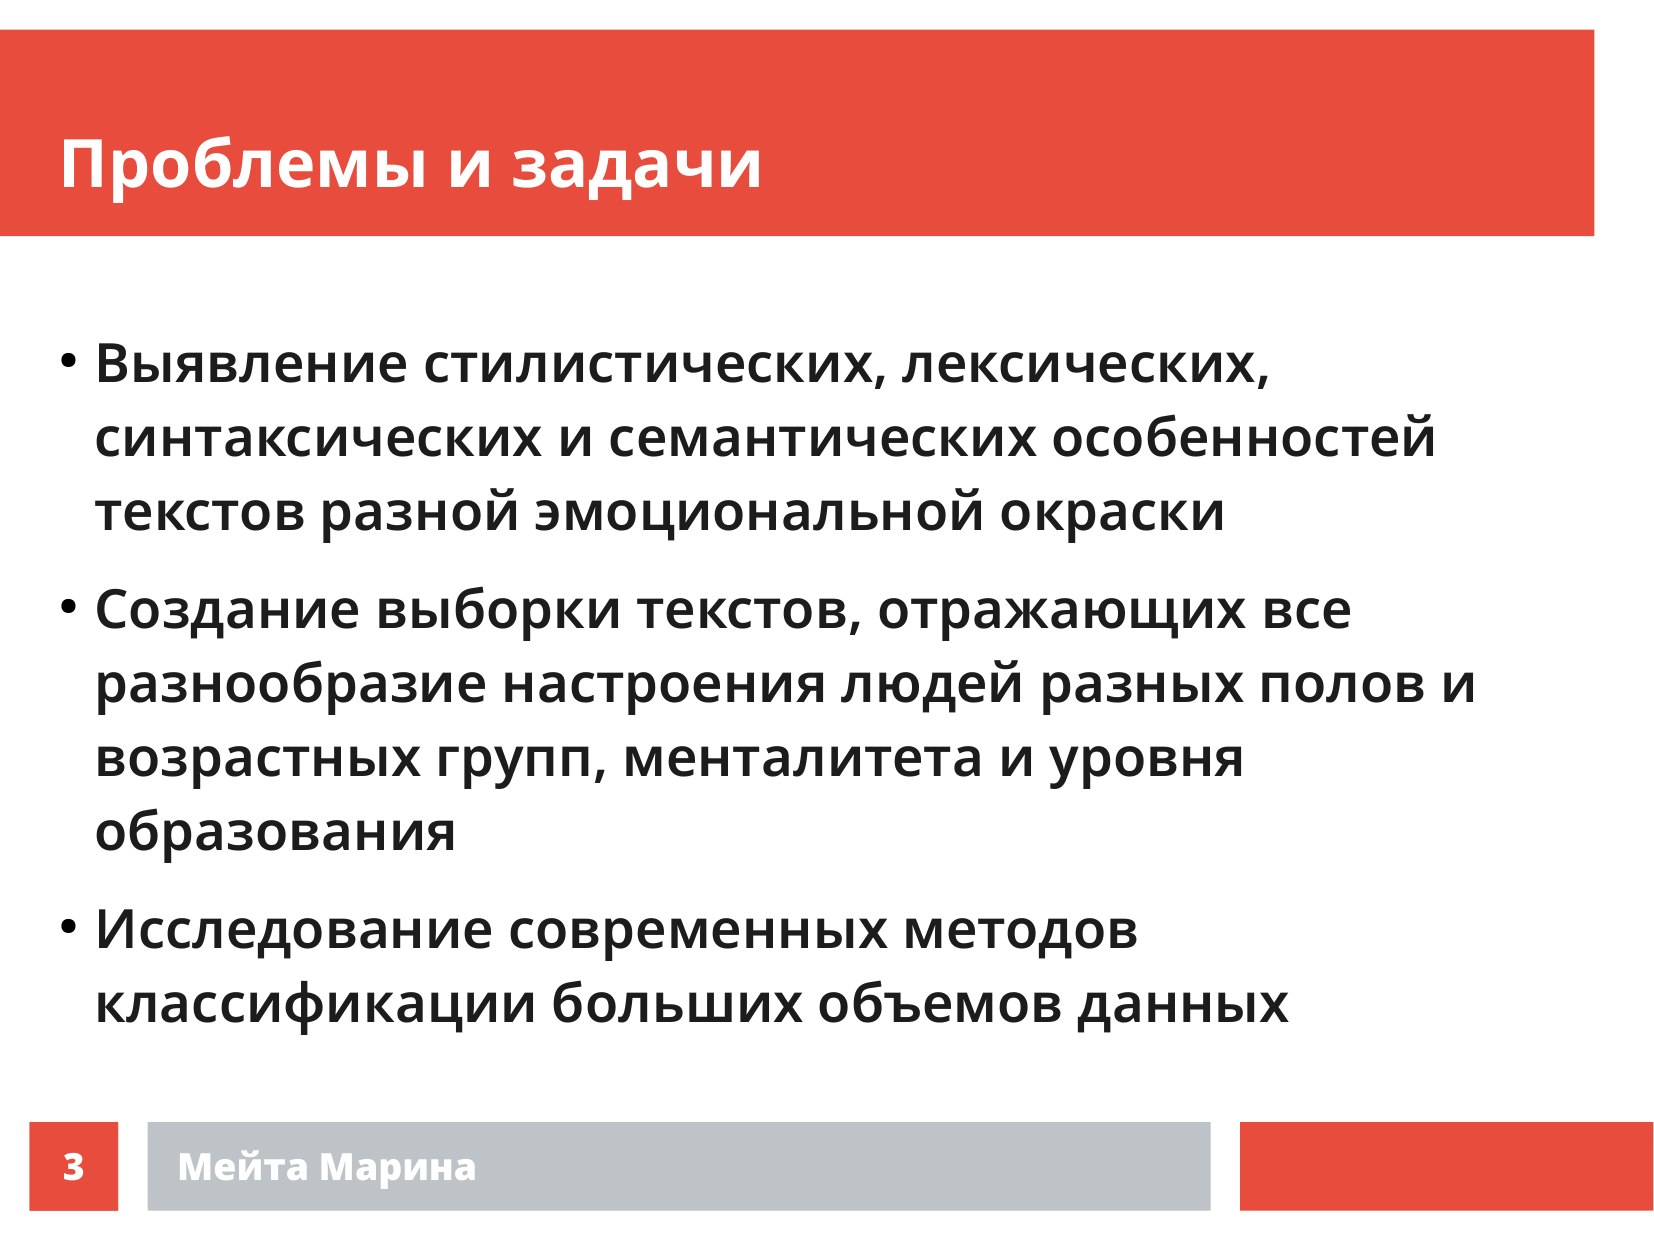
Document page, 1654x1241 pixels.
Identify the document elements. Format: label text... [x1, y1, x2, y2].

list Выявление стилистических, лексических, синтаксических и семантических особенностей текстов разной эмоциональной окраски Создание выборки текстов, отражающих все разнообразие настроения людей разных полов и возрастных групп, менталитета и уровня образования Исследование современных методов классификации больших объемов данных [59, 324, 1565, 1093]
title Проблемы и задачи [59, 59, 1595, 207]
